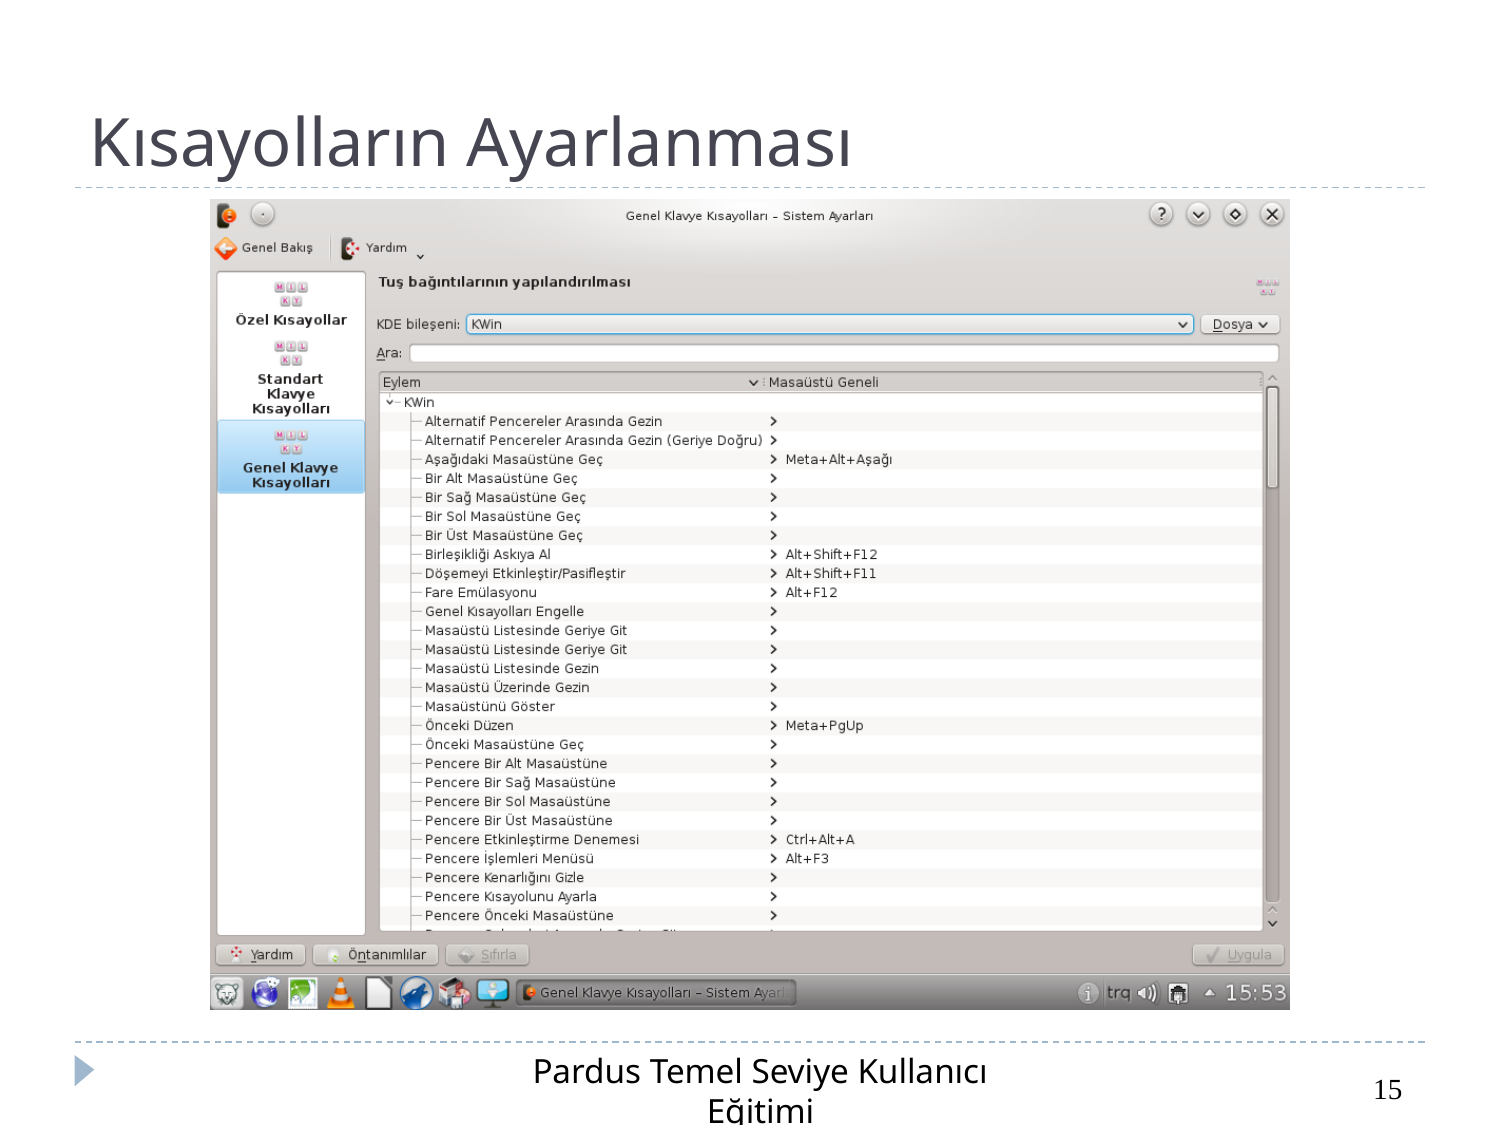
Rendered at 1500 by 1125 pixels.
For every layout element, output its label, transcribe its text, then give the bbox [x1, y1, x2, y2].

picture [210, 199, 1290, 1010]
title Kısayolların Ayarlanması [75, 24, 1425, 188]
